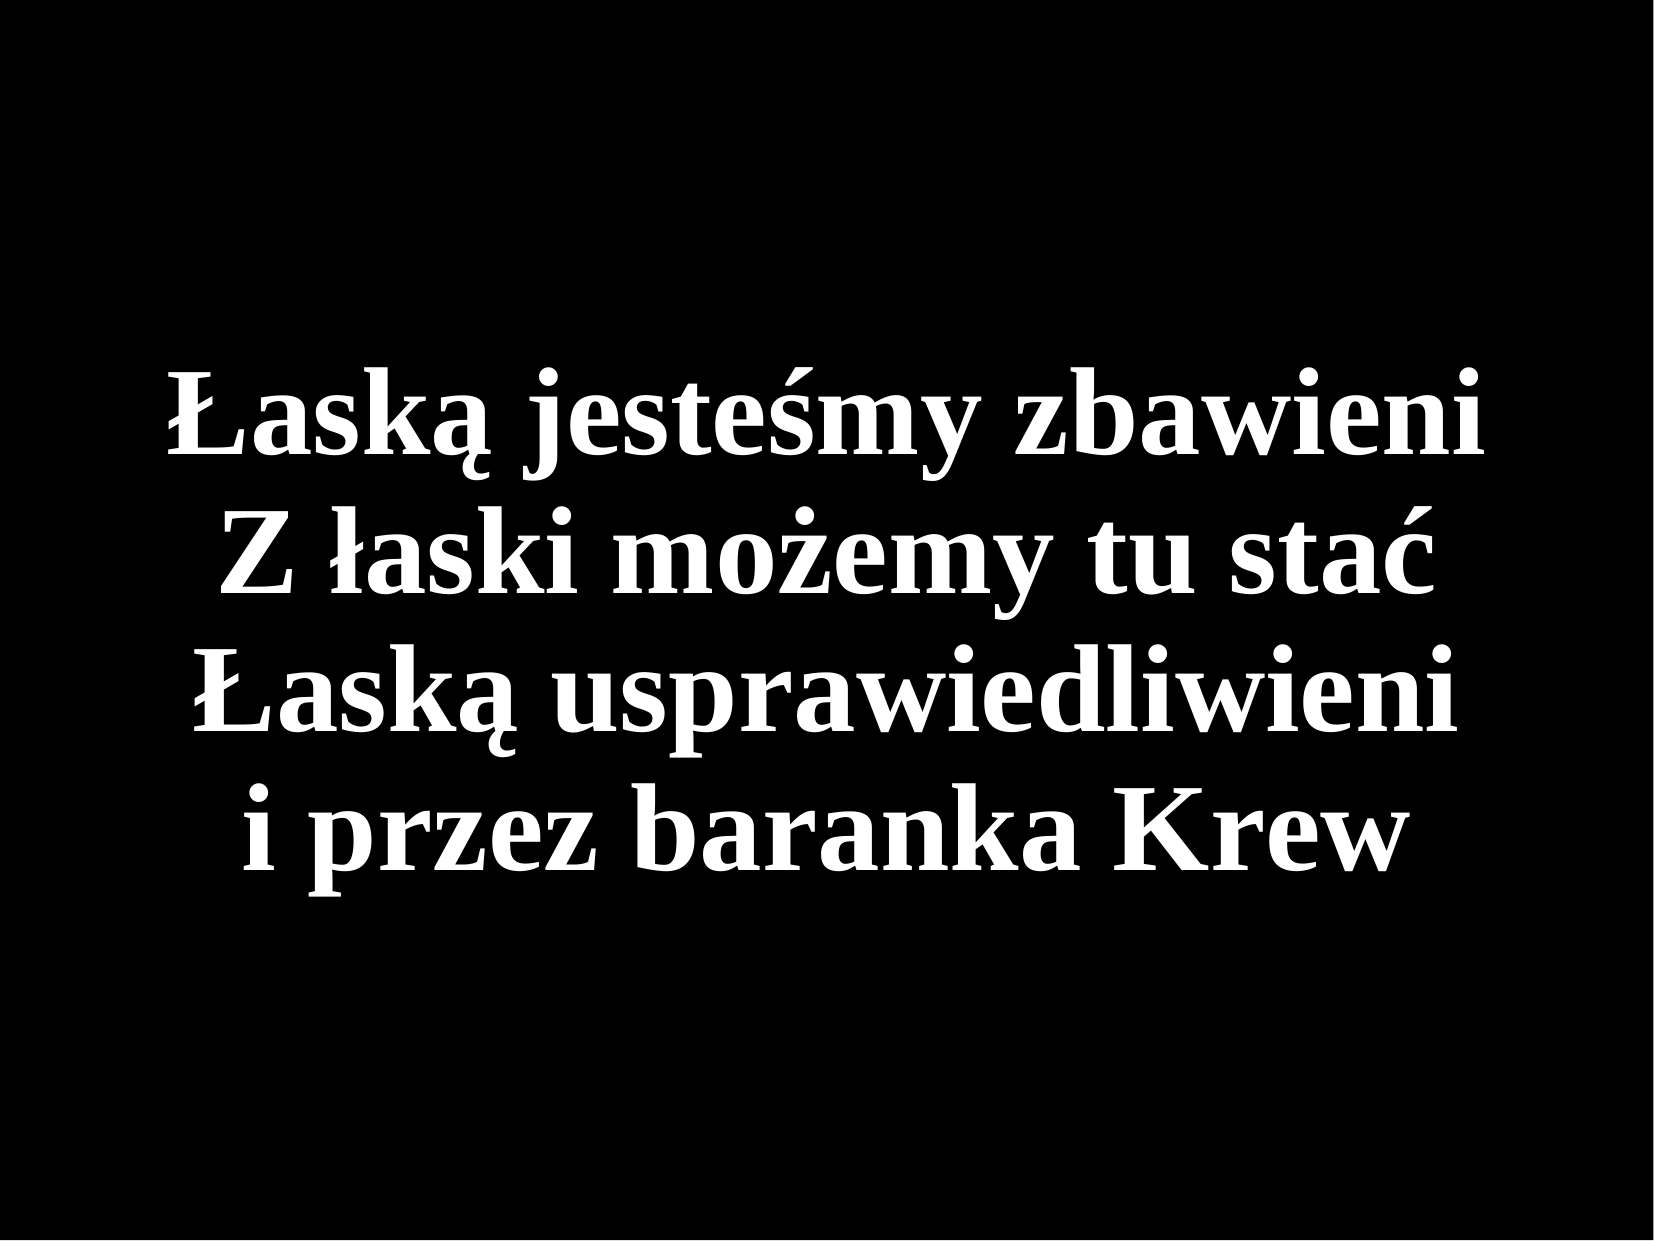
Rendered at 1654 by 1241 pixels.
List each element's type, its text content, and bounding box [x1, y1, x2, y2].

title Łaską jesteśmy zbawieni Z łaski możemy tu stać Łaską usprawiedliwieni i przez baranka Krew [0, 0, 1654, 1241]
